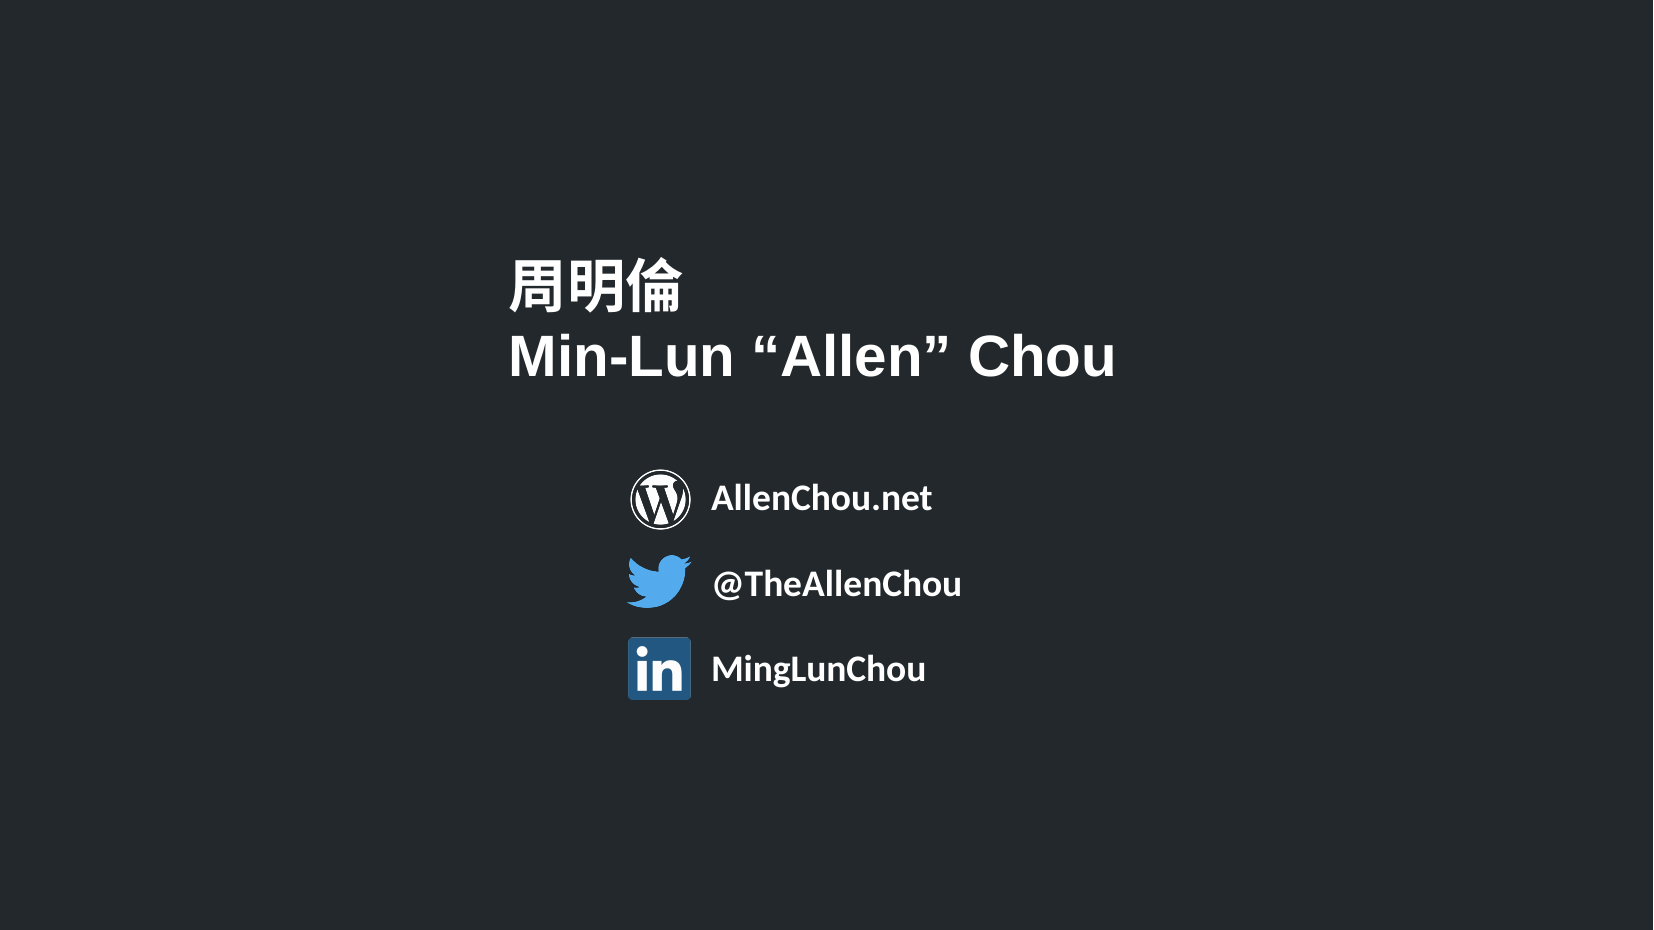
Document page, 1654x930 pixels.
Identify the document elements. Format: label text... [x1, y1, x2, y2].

picture [626, 555, 692, 608]
text_box MingLunChou [696, 645, 1056, 700]
picture [615, 454, 706, 546]
text_box 周明倫 Min-Lun “Allen” Chou [494, 232, 1159, 398]
text_box @TheAllenChou [696, 561, 1056, 629]
text_box AllenChou.net [696, 475, 1018, 543]
picture [628, 637, 691, 700]
